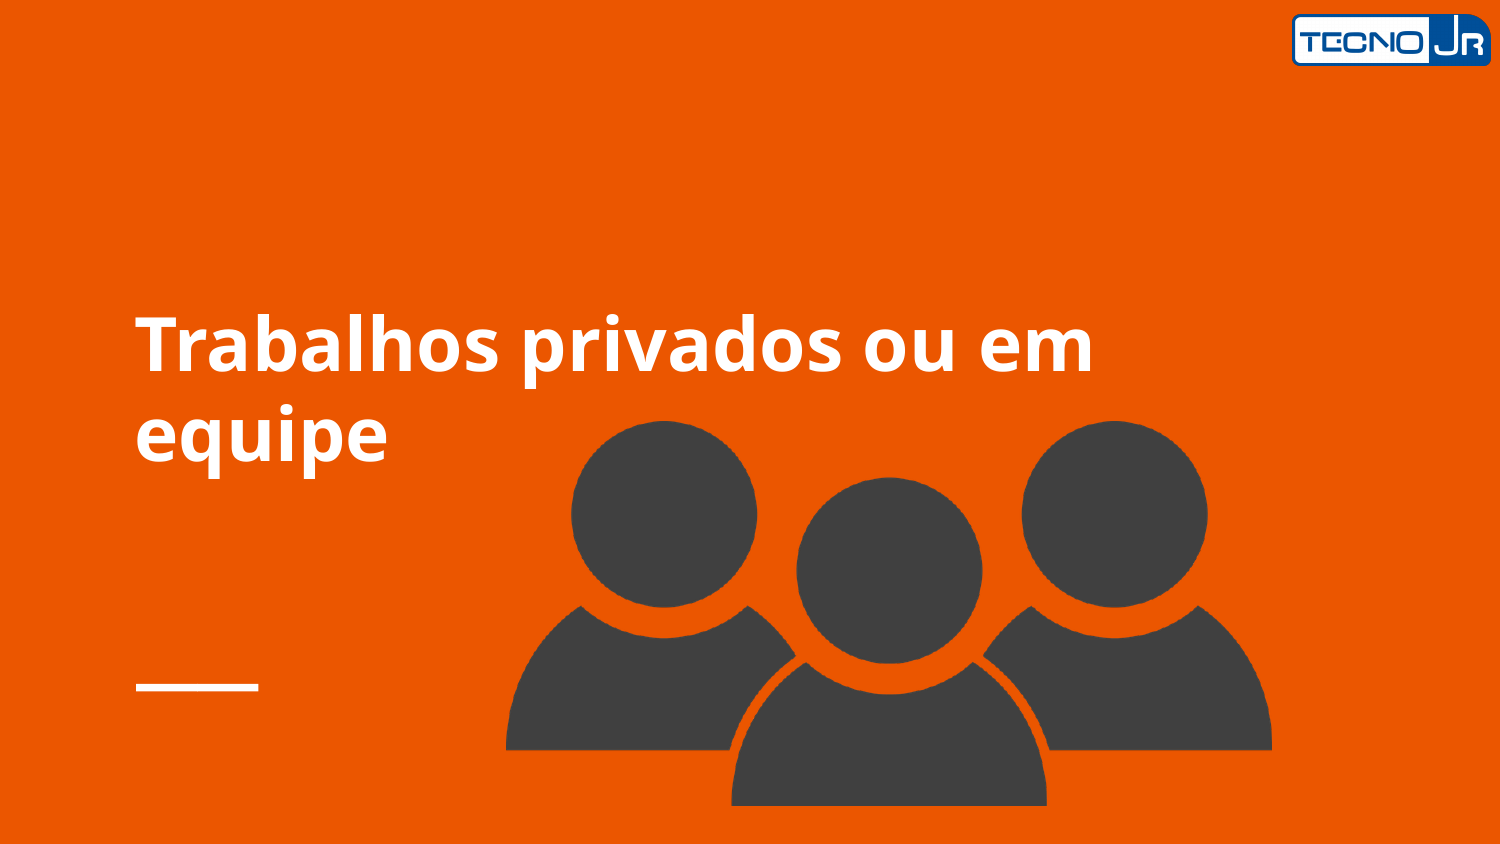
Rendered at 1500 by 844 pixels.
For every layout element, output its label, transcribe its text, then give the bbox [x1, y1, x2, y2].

picture [506, 421, 1272, 806]
title Trabalhos privados ou em equipe [119, 141, 1272, 632]
picture [1292, 14, 1491, 66]
